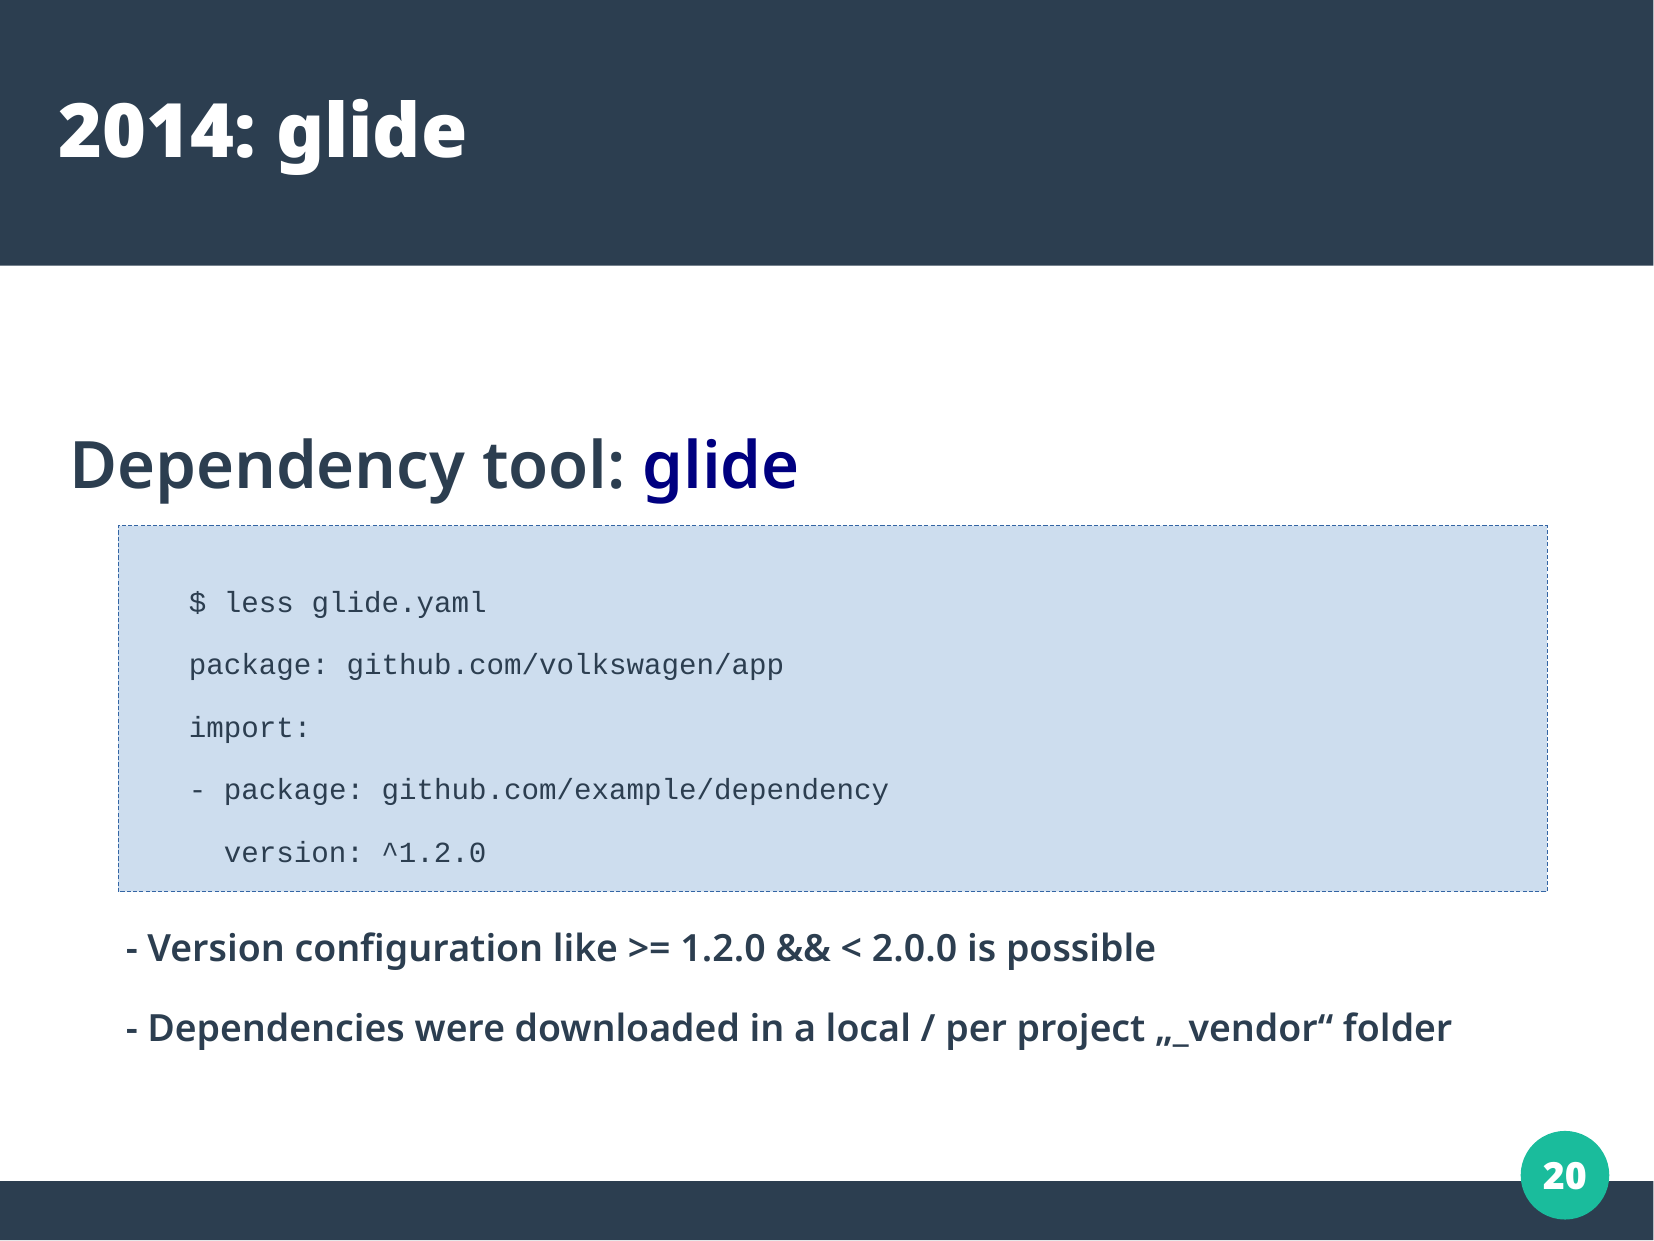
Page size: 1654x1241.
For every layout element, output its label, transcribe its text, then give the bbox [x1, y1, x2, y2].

list Dependency tool: glide [0, 301, 1548, 508]
list - Version configuration like >= 1.2.0 && < 2.0.0 is possible - Dependencies were downloaded in a local / per project „_vendor“ folder [35, 921, 1554, 1241]
title 2014: glide [59, 49, 1595, 207]
list $ less glide.yaml package: github.com/volkswagen/app import: - package: github.com/example/dependency version: ^1.2.0 [118, 525, 1548, 892]
